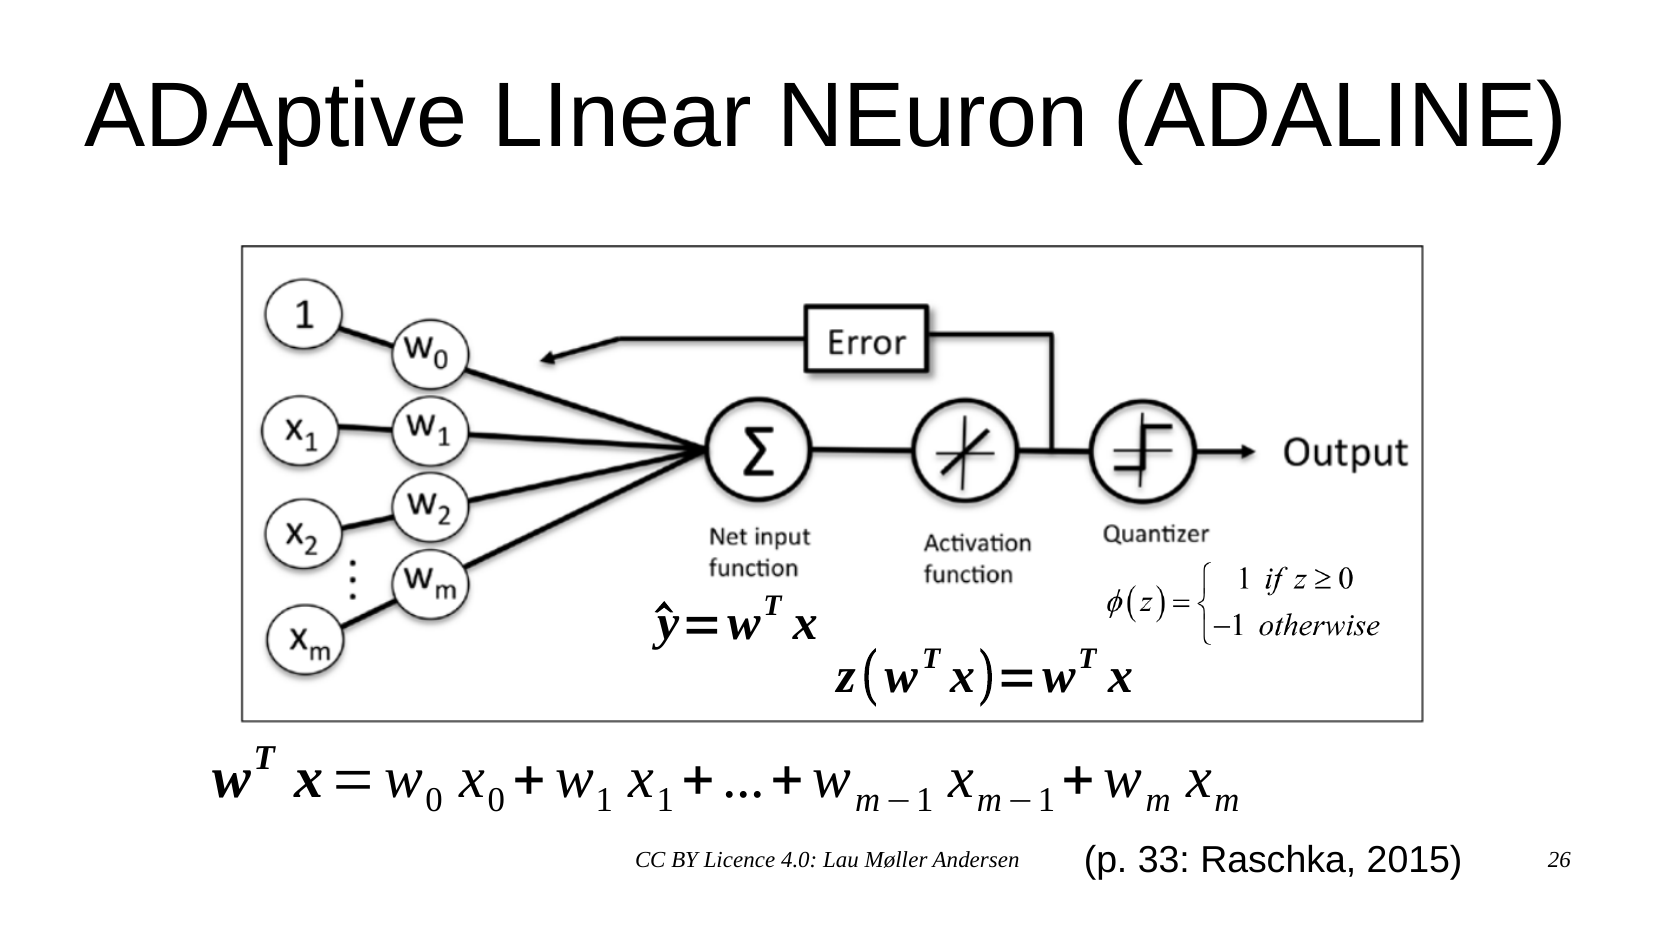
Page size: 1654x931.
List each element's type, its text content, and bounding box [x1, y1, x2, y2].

chart [826, 641, 1141, 709]
text_box (p. 33: Raschka, 2015) [1068, 831, 1594, 931]
chart [642, 588, 825, 651]
title ADAptive LInear NEuron (ADALINE) [82, 37, 1571, 193]
chart [203, 738, 1247, 820]
picture [189, 217, 1465, 758]
